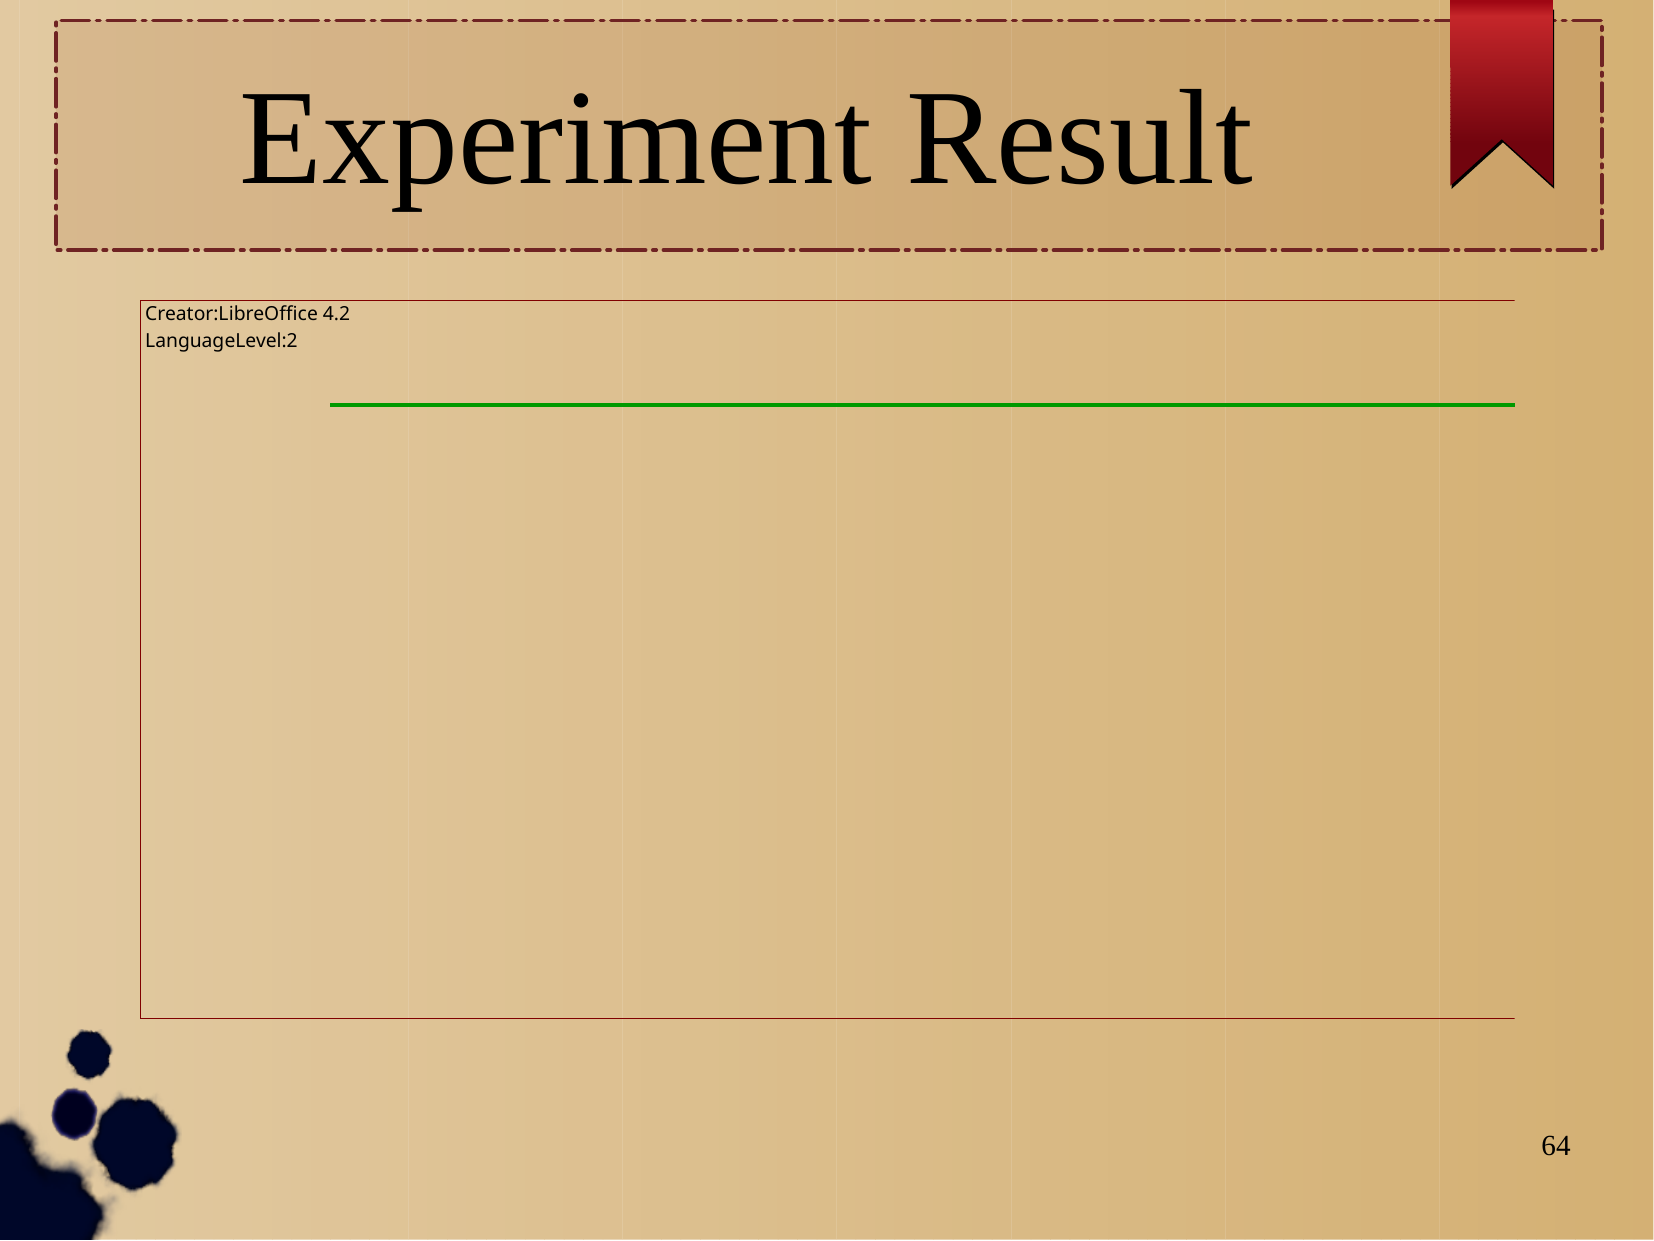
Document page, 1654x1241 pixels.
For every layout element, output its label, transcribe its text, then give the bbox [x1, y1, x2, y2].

picture [138, 299, 1515, 1019]
title Experiment Result [82, 47, 1412, 229]
